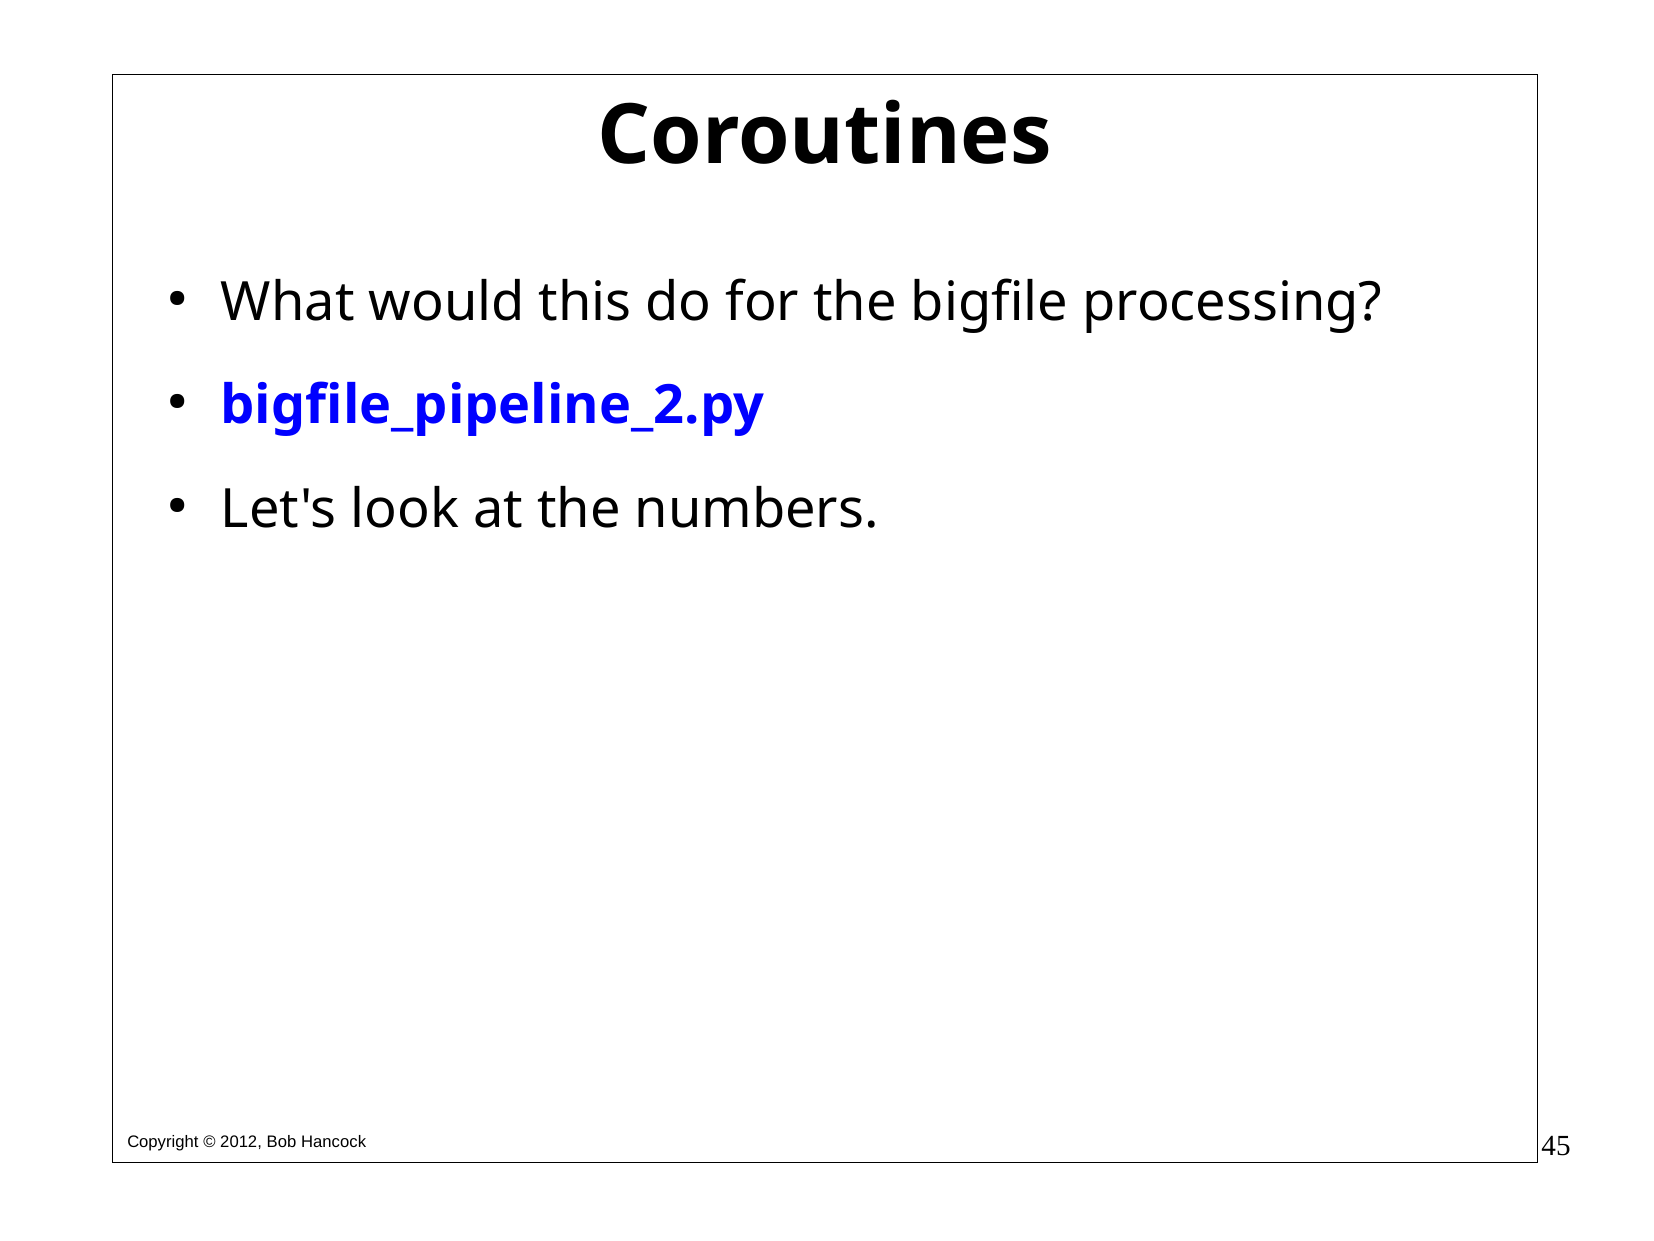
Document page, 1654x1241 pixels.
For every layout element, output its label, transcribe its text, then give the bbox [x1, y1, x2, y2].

list What would this do for the bigfile processing? bigfile_pipeline_2.py Let's look at the numbers. [150, 262, 1501, 1126]
text_box Copyright © 2012, Bob Hancock [112, 1125, 382, 1159]
title Coroutines [112, 75, 1538, 188]
